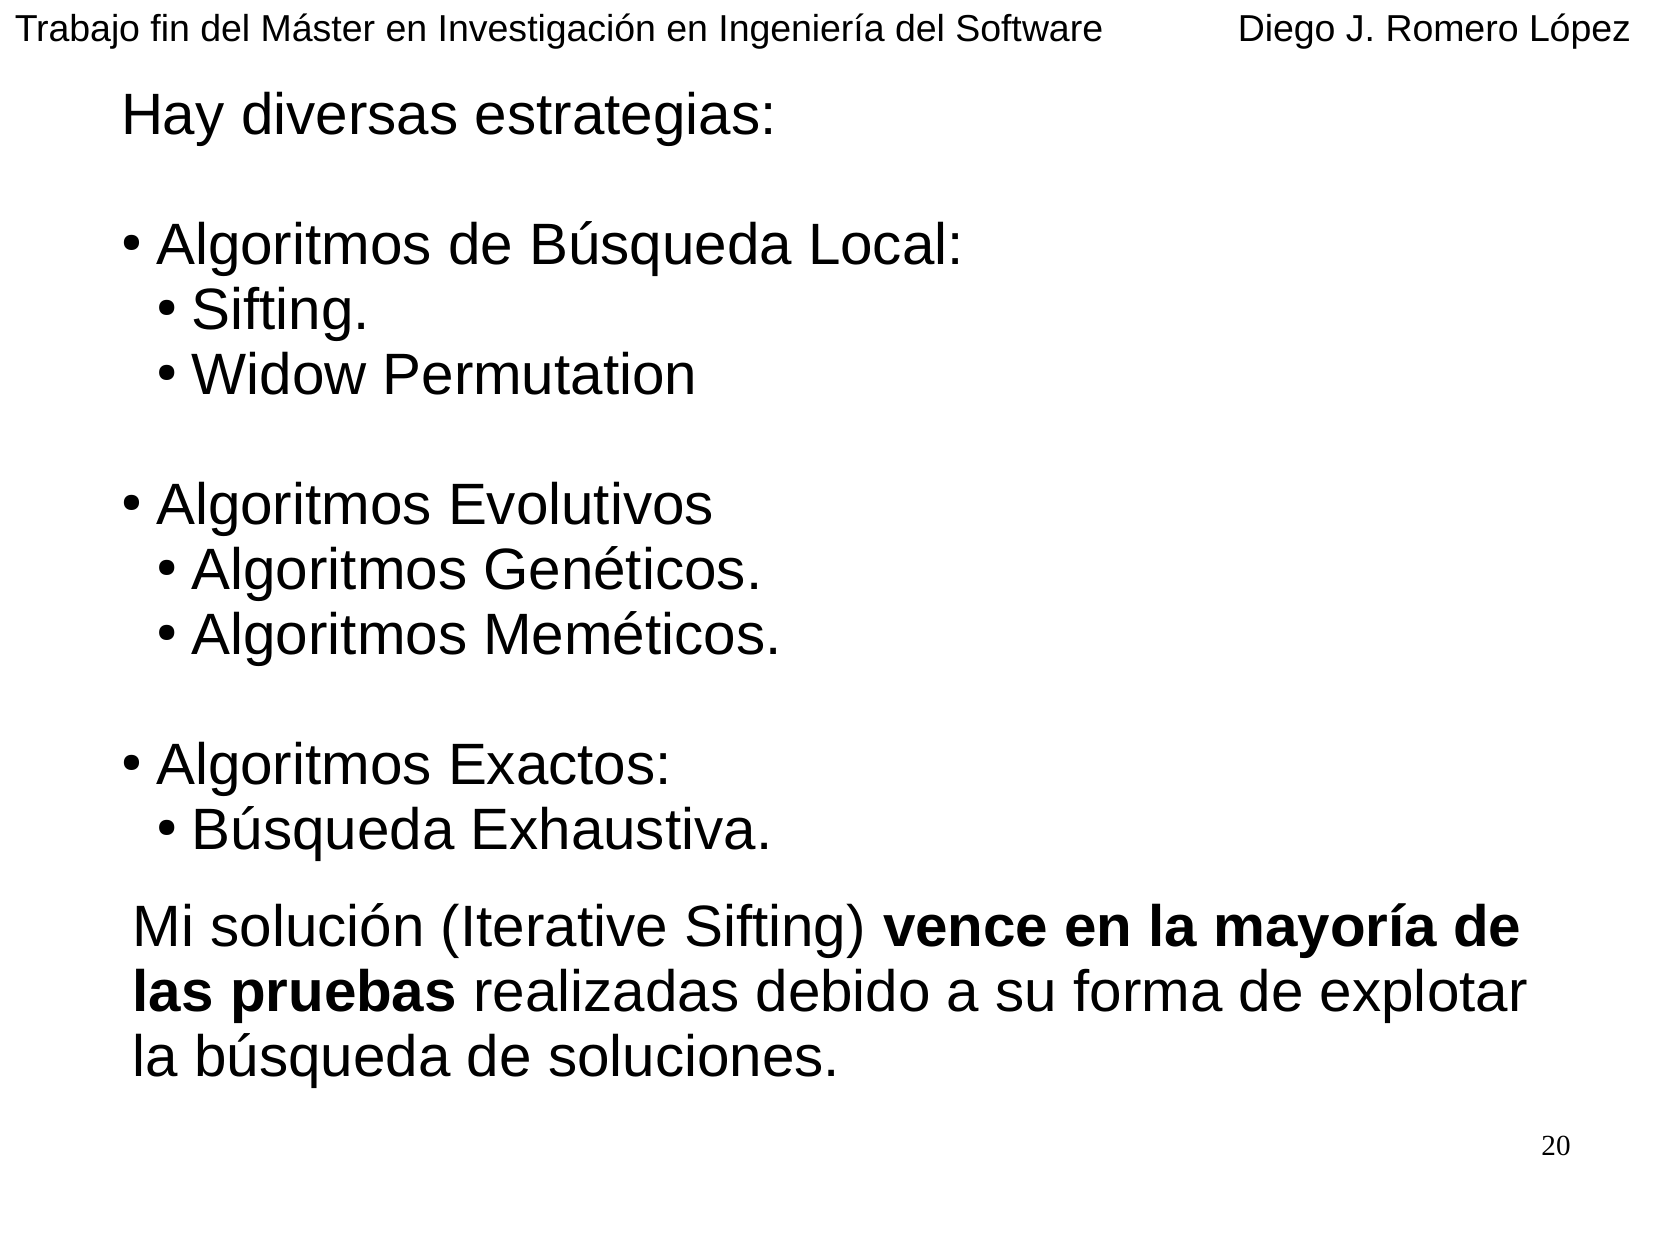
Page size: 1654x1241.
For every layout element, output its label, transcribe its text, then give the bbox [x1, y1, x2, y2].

text_box Mi solución (Iterative Sifting) vence en la mayoría de las pruebas realizadas debido a su forma de explotar la búsqueda de soluciones. [82, 885, 1582, 1077]
text_box Hay diversas estrategias: Algoritmos de Búsqueda Local: Sifting. Widow Permutation Algoritmos Evolutivos Algoritmos Genéticos. Algoritmos Meméticos. Algoritmos Exactos: Búsqueda Exhaustiva. [70, 74, 1570, 811]
